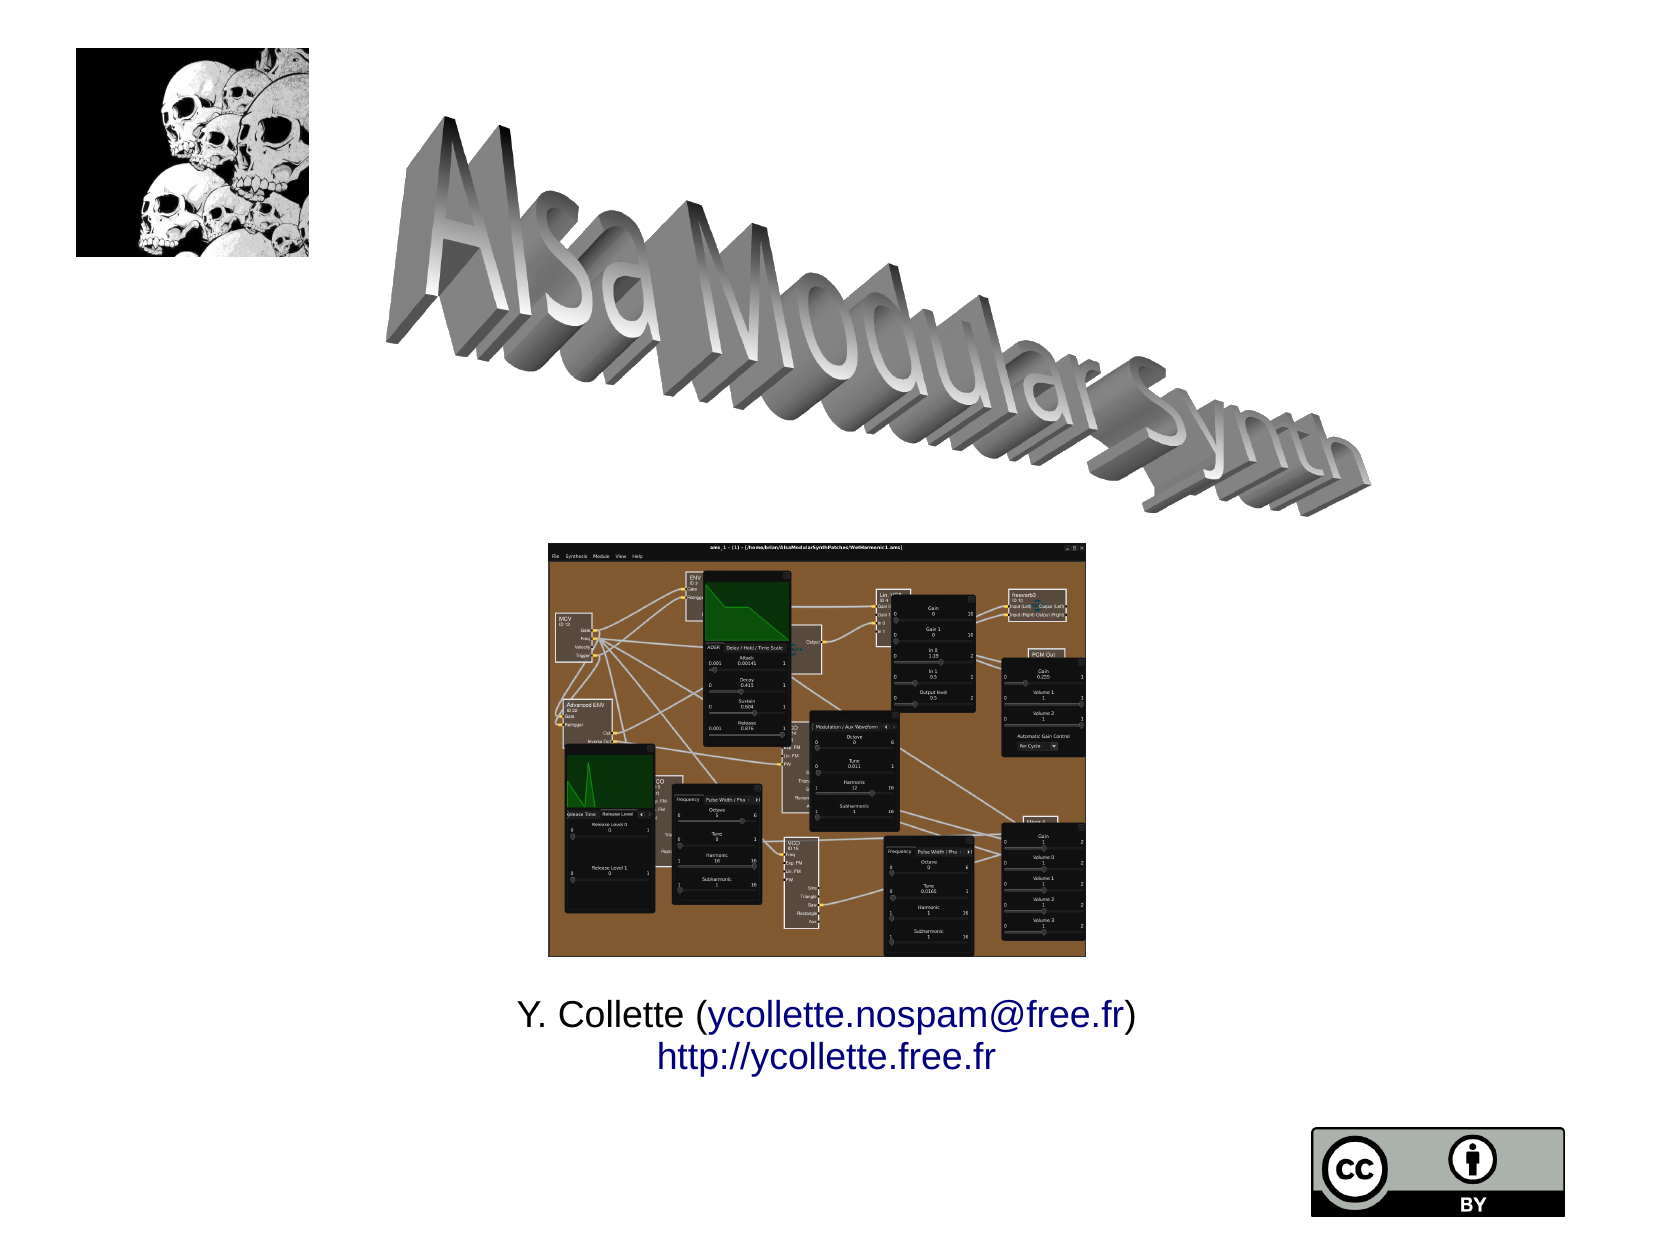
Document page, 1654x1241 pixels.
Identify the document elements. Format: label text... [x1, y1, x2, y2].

picture [1311, 1127, 1565, 1217]
picture [76, 48, 309, 257]
picture [548, 543, 1086, 957]
text_box Y. Collette (ycollette.nospam@free.fr) http://ycollette.free.fr [496, 986, 1158, 1086]
